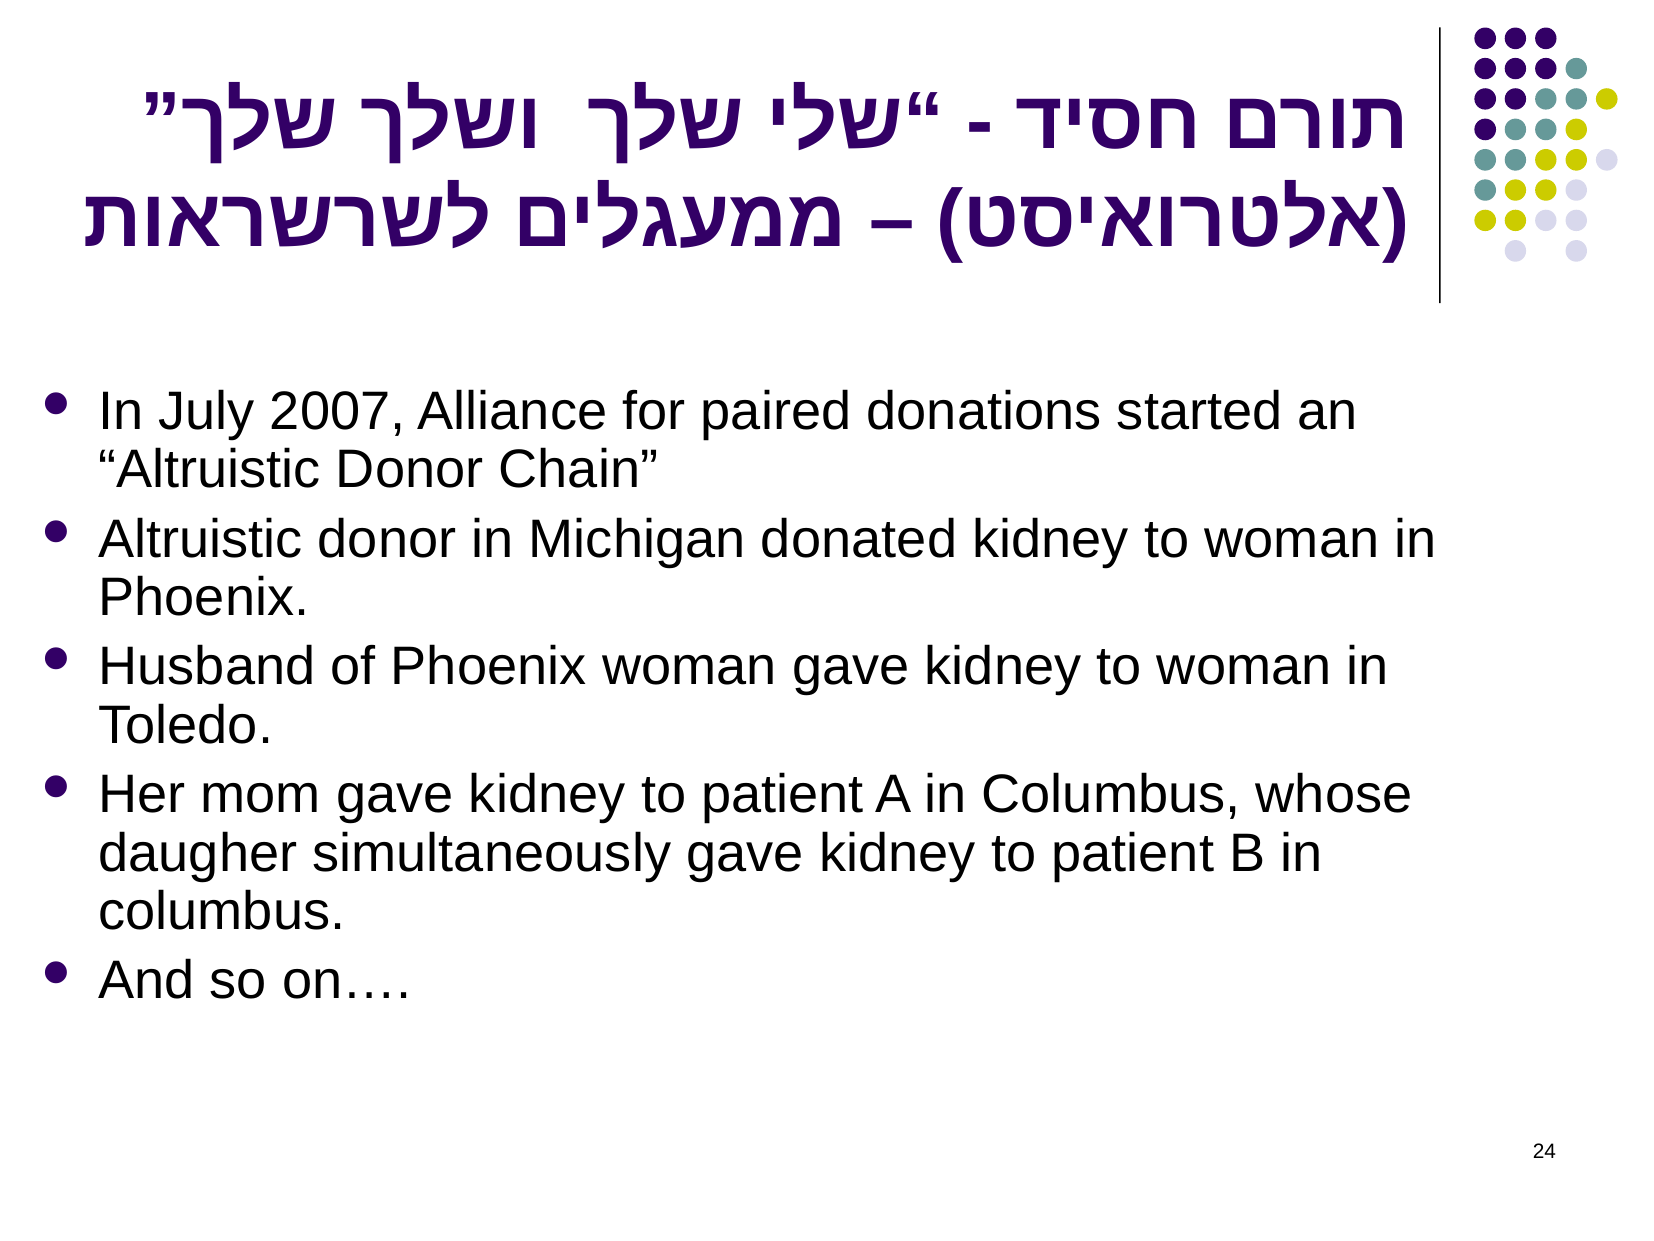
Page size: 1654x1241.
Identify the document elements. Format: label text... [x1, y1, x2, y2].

title תורם חסיד - “שלי שלך ושלך שלך” (אלטרואיסט) – ממעגלים לשרשראות [0, 75, 1426, 271]
slide_number <number> [1185, 1129, 1571, 1213]
list In July 2007, Alliance for paired donations started an “Altruistic Donor Chain” Altruistic donor in Michigan donated kidney to woman in Phoenix. Husband of Phoenix woman gave kidney to woman in Toledo. Her mom gave kidney to patient A in Columbus, whose daugher simultaneously gave kidney to patient B in columbus. And so on…. [26, 375, 1591, 1173]
